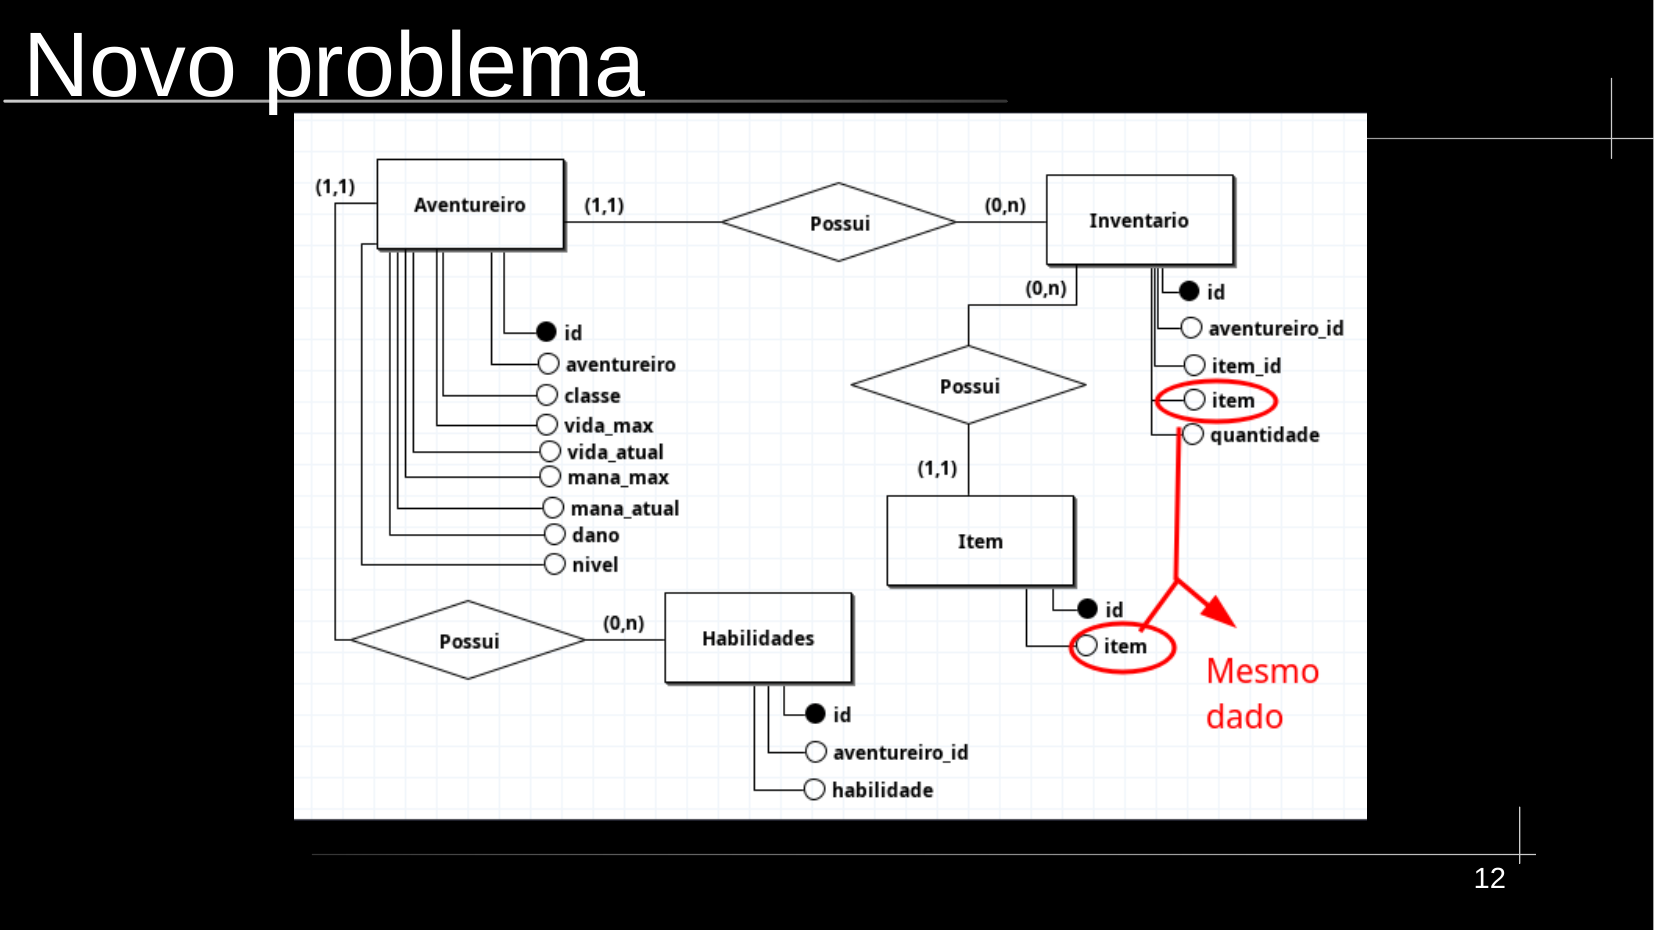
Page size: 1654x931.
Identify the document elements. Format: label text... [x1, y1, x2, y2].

title Novo problema [23, 11, 1589, 119]
picture [294, 112, 1367, 821]
